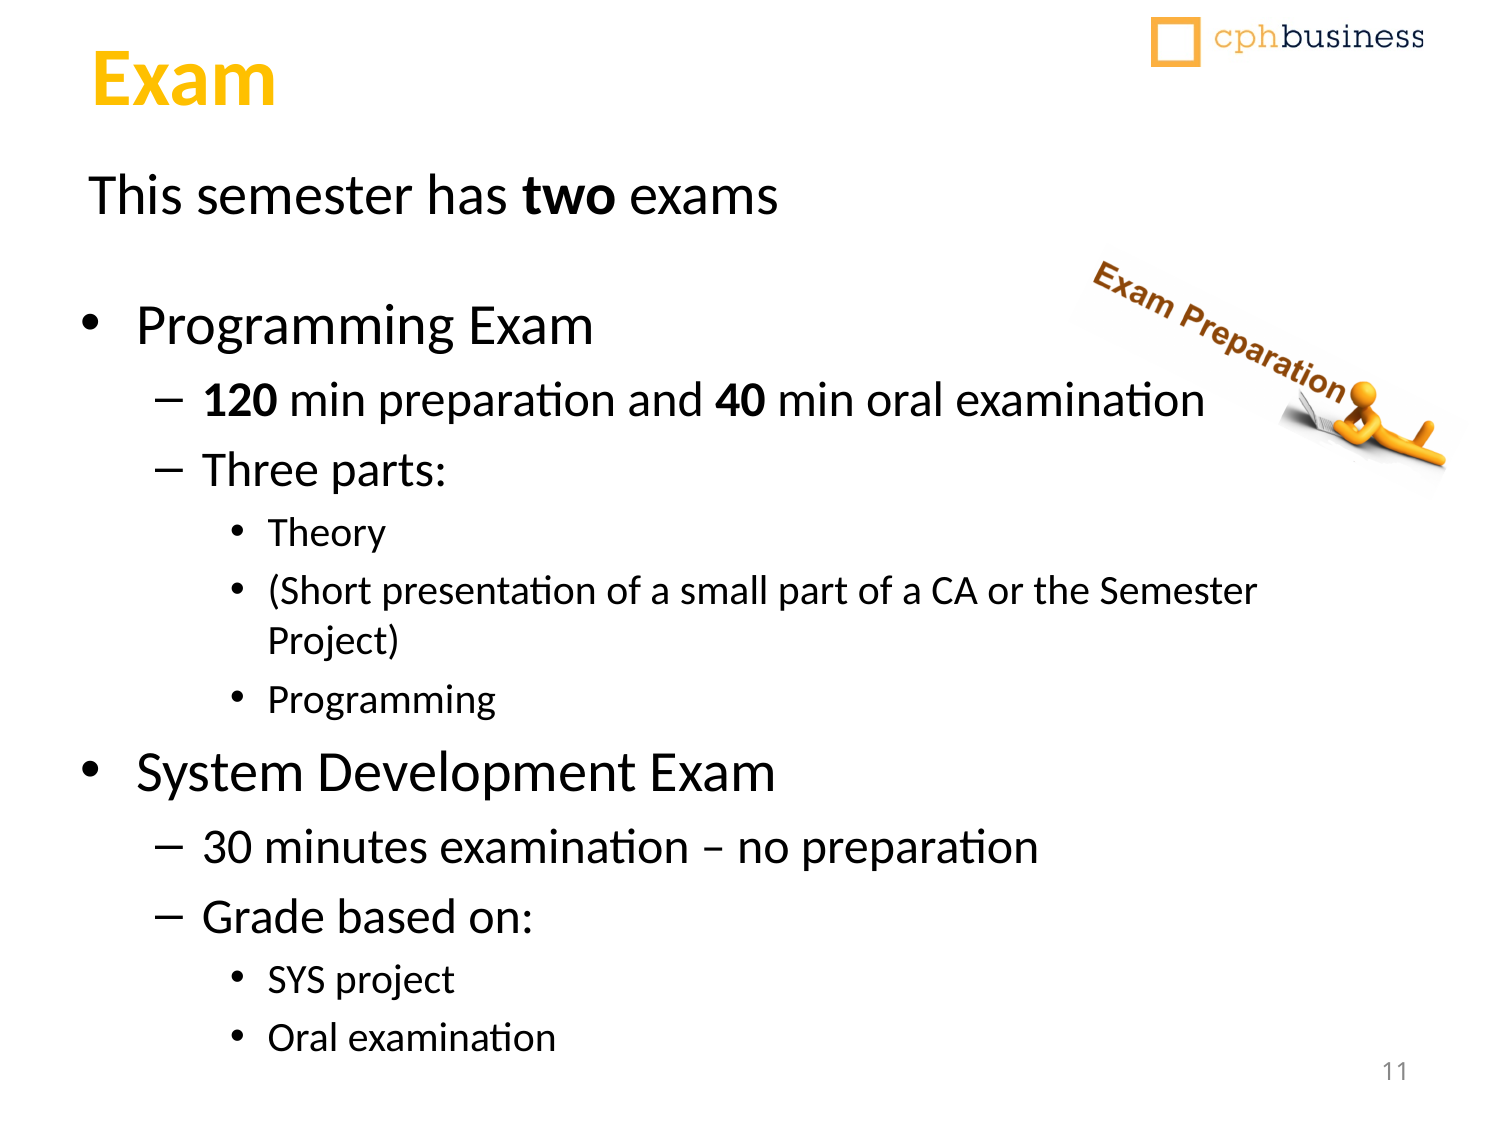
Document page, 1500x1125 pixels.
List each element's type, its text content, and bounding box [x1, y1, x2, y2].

list Programming Exam 120 min preparation and 40 min oral examination Three parts: Theory (Short presentation of a small part of a CA or the Semester Project) Programming System Development Exam 30 minutes examination – no preparation Grade based on: SYS project Oral examination [1180, 278, 1415, 395]
title Exam [76, 19, 420, 126]
picture [1151, 17, 1424, 67]
list Programming Exam 120 min preparation and 40 min oral examination Three parts: Theory (Short presentation of a small part of a CA or the Semester Project) Programming System Development Exam 30 minutes examination – no preparation Grade based on: SYS project Oral examination [64, 278, 1415, 1062]
slide_number <number> [1074, 1042, 1425, 1103]
picture [1068, 243, 1469, 500]
text_box This semester has two exams [73, 148, 1424, 244]
